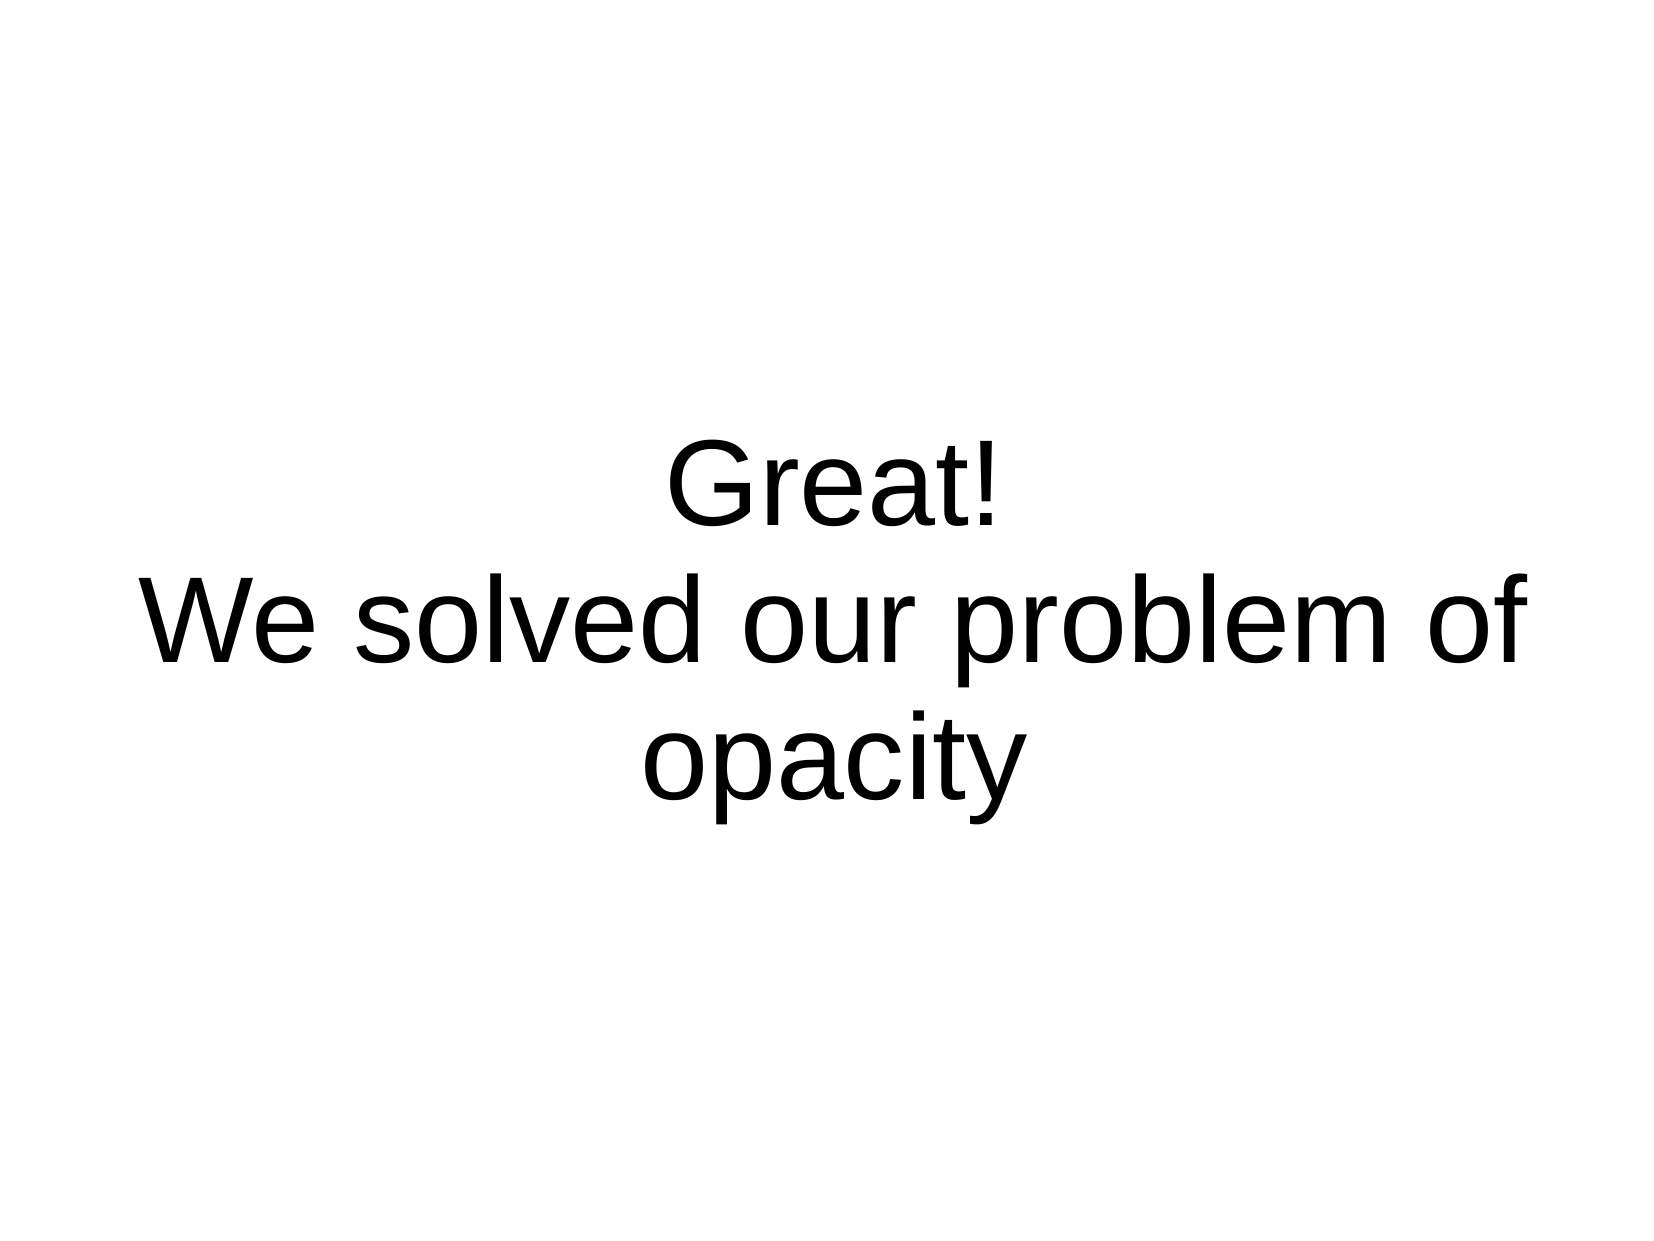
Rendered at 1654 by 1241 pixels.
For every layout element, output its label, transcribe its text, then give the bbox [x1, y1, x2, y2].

title Great! We solved our problem of opacity [90, 436, 1579, 804]
